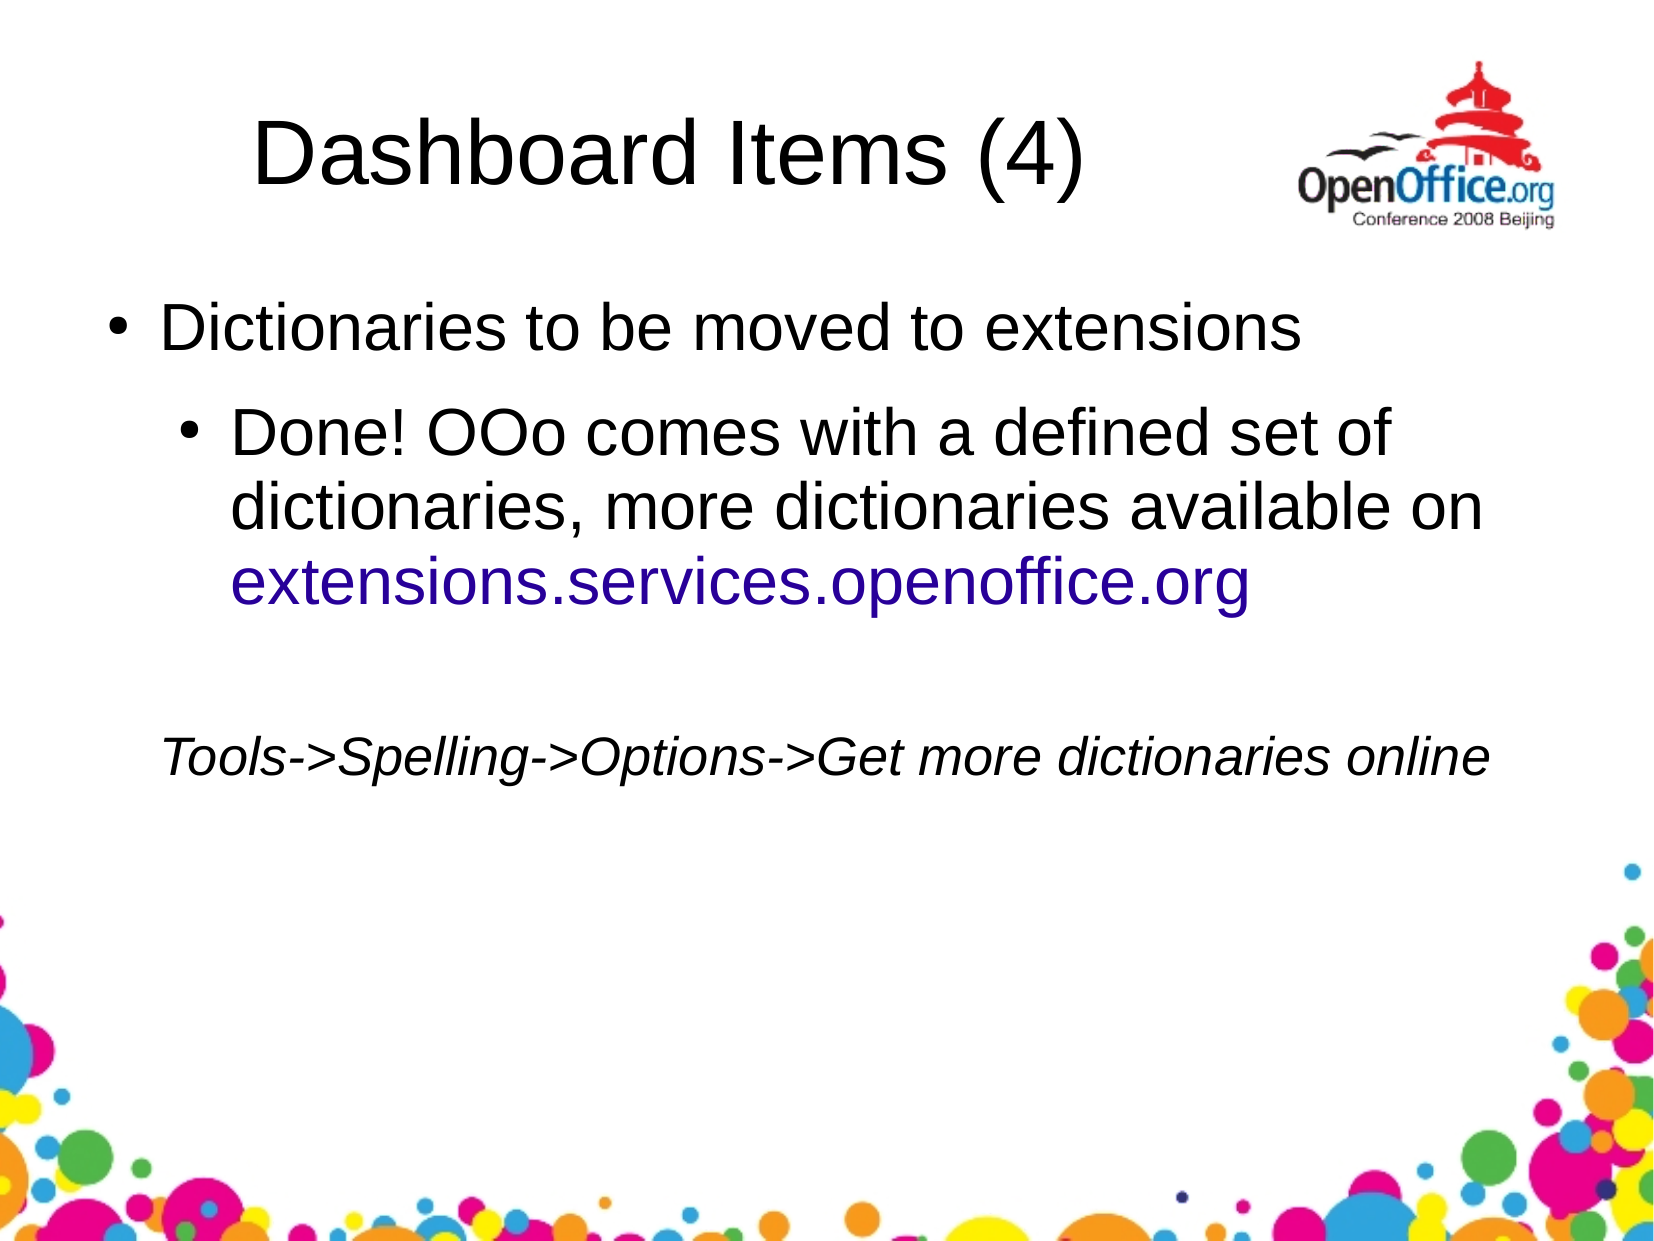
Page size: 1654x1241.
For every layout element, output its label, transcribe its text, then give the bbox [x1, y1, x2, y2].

picture [1285, 51, 1569, 250]
title Dashboard Items (4) [82, 49, 1258, 257]
list Dictionaries to be moved to extensions Done! OOo comes with a defined set of dictionaries, more dictionaries available on extensions.services.openoffice.org Tools->Spelling->Options->Get more dictionaries online [88, 290, 1577, 937]
picture [0, 810, 1654, 1241]
